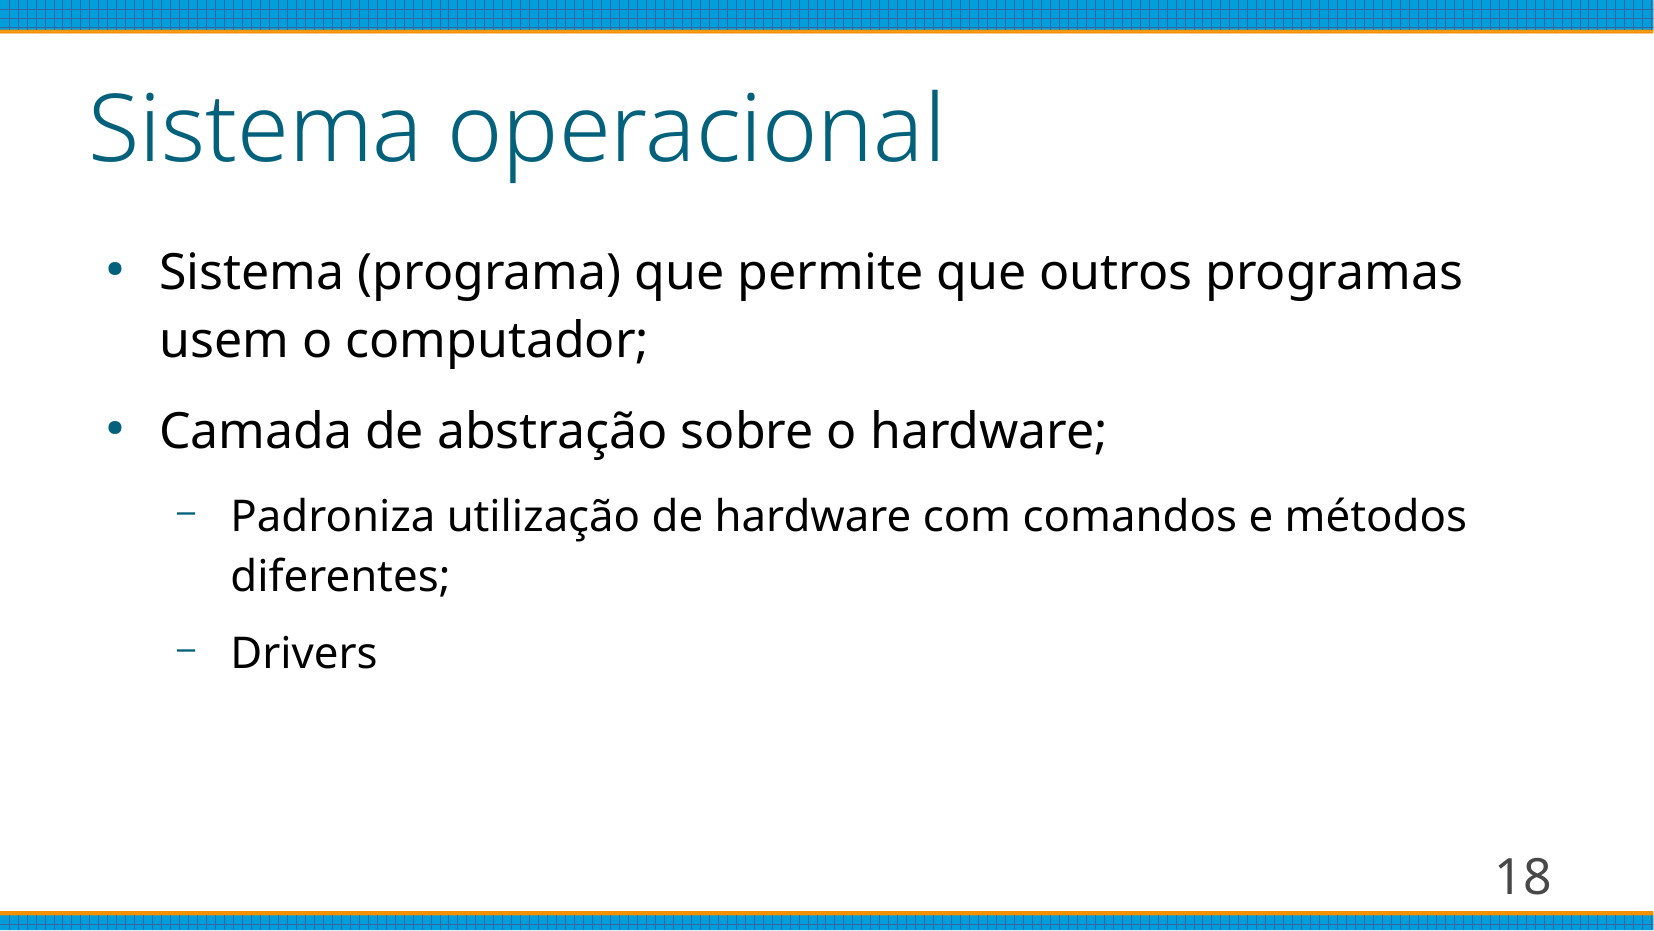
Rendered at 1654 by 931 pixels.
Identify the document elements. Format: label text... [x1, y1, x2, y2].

list Sistema (programa) que permite que outros programas usem o computador; Camada de abstração sobre o hardware; Padroniza utilização de hardware com comandos e métodos diferentes; Drivers [88, 236, 1565, 901]
title Sistema operacional [88, 44, 1565, 207]
